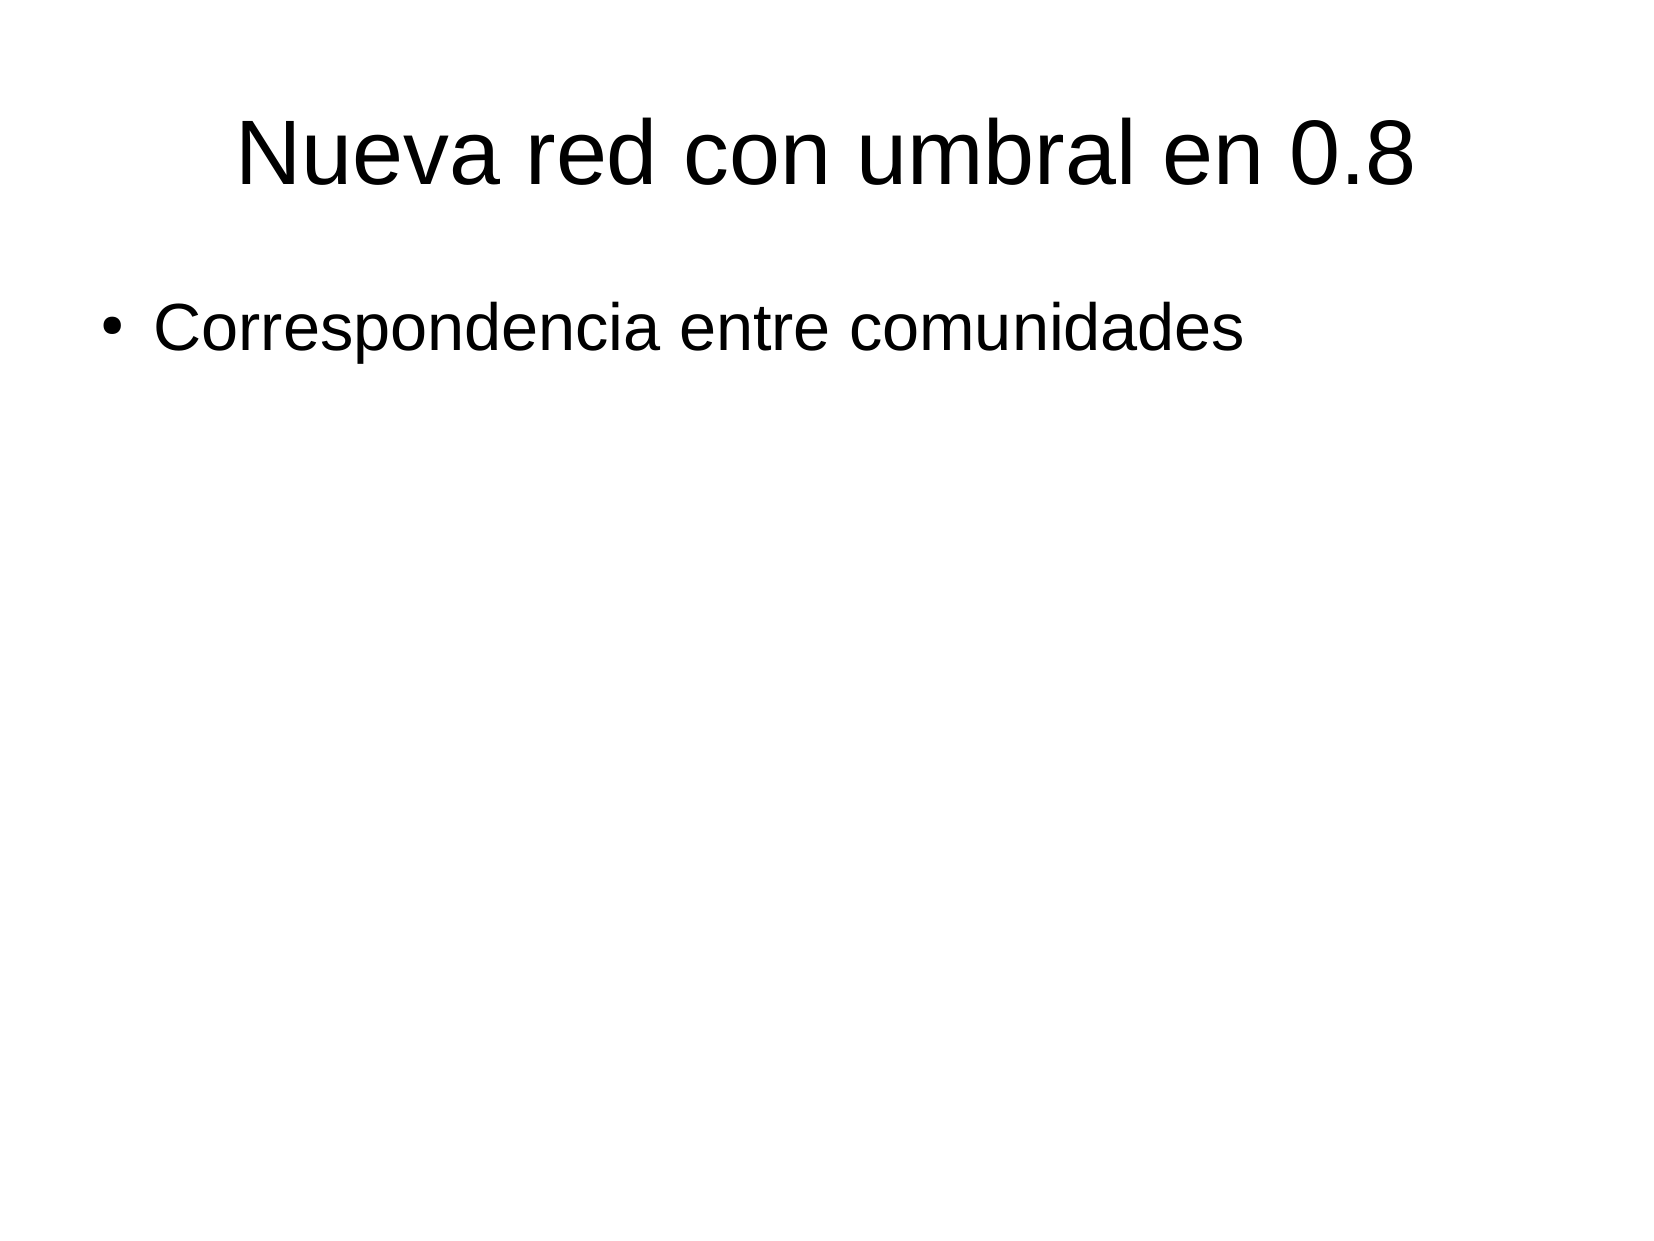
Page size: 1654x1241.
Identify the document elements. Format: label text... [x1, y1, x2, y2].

title Nueva red con umbral en 0.8 [82, 49, 1571, 257]
list Correspondencia entre comunidades [82, 290, 1571, 1010]
